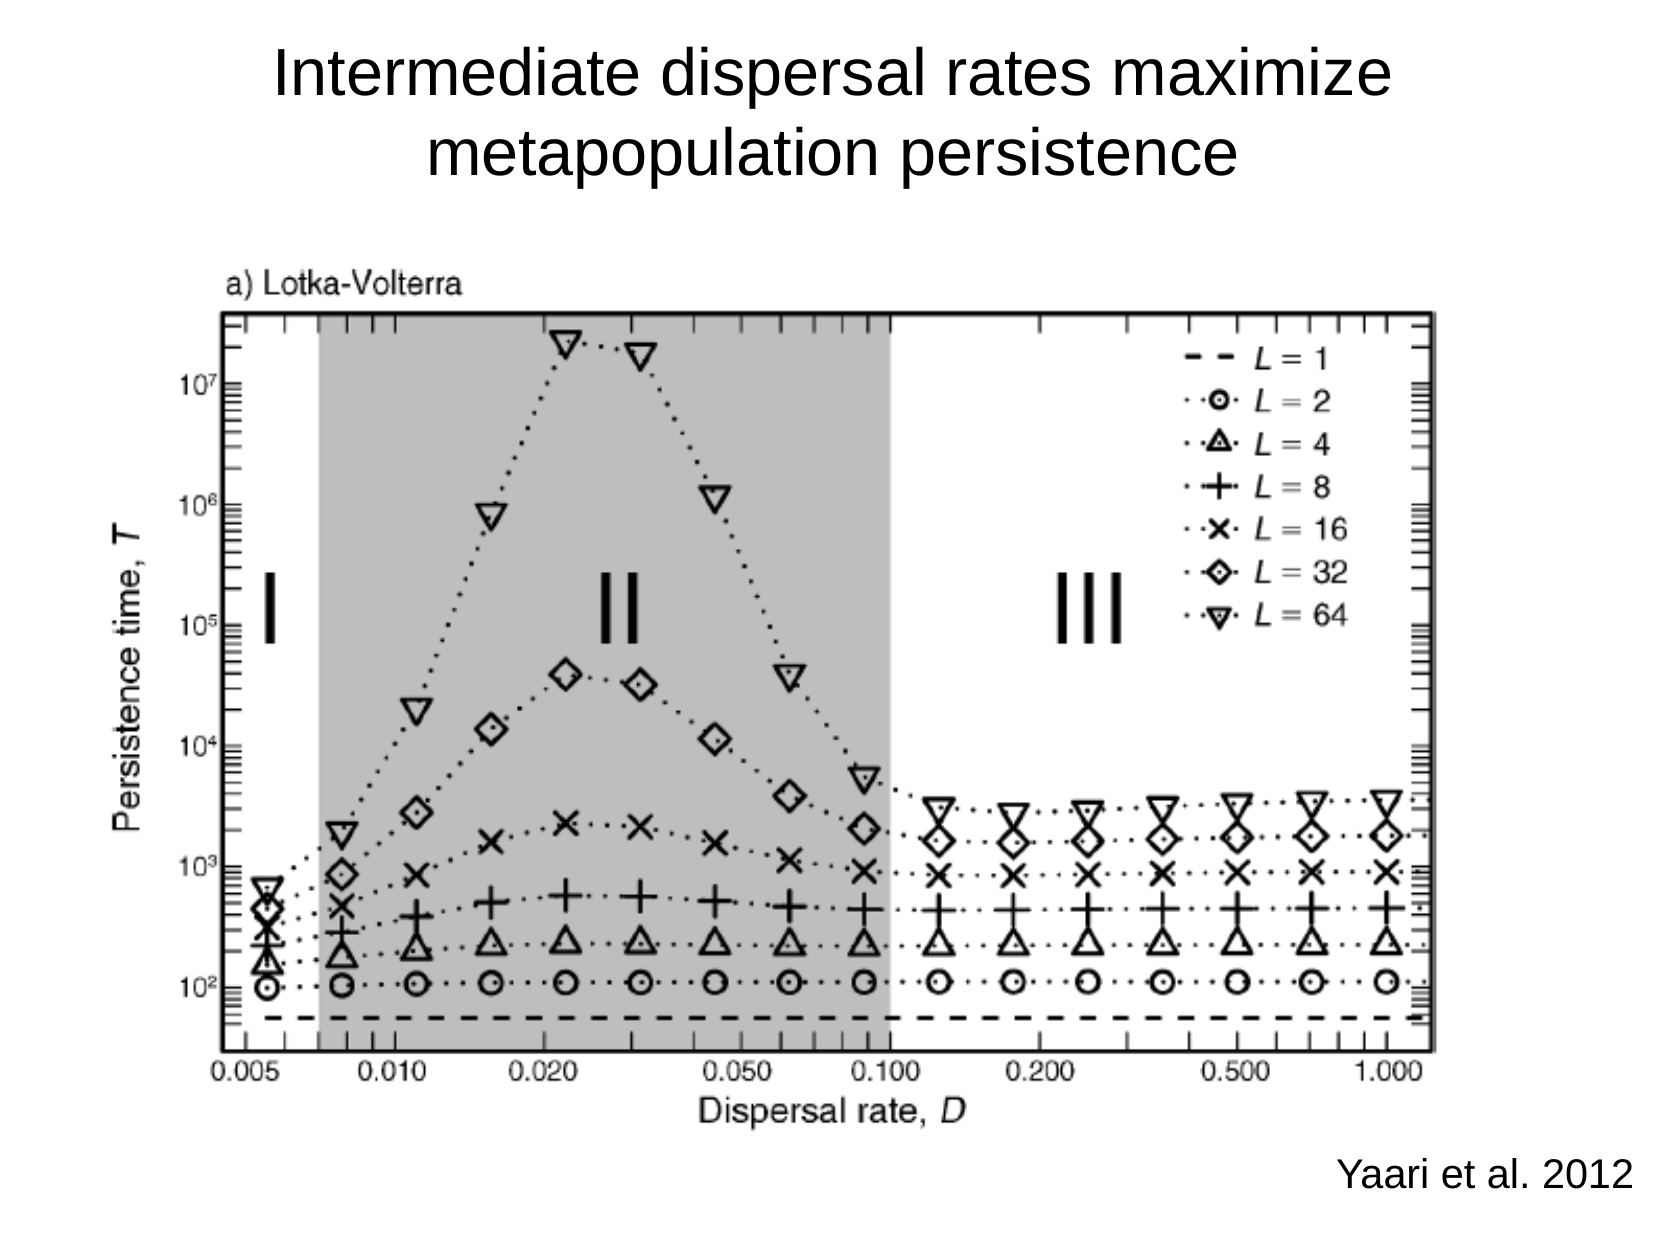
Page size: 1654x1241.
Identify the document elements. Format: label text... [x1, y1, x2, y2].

text_box Intermediate dispersal rates maximize metapopulation persistence [162, 20, 1505, 197]
picture [71, 253, 1625, 1142]
text_box Yaari et al. 2012 [1321, 1139, 1650, 1205]
